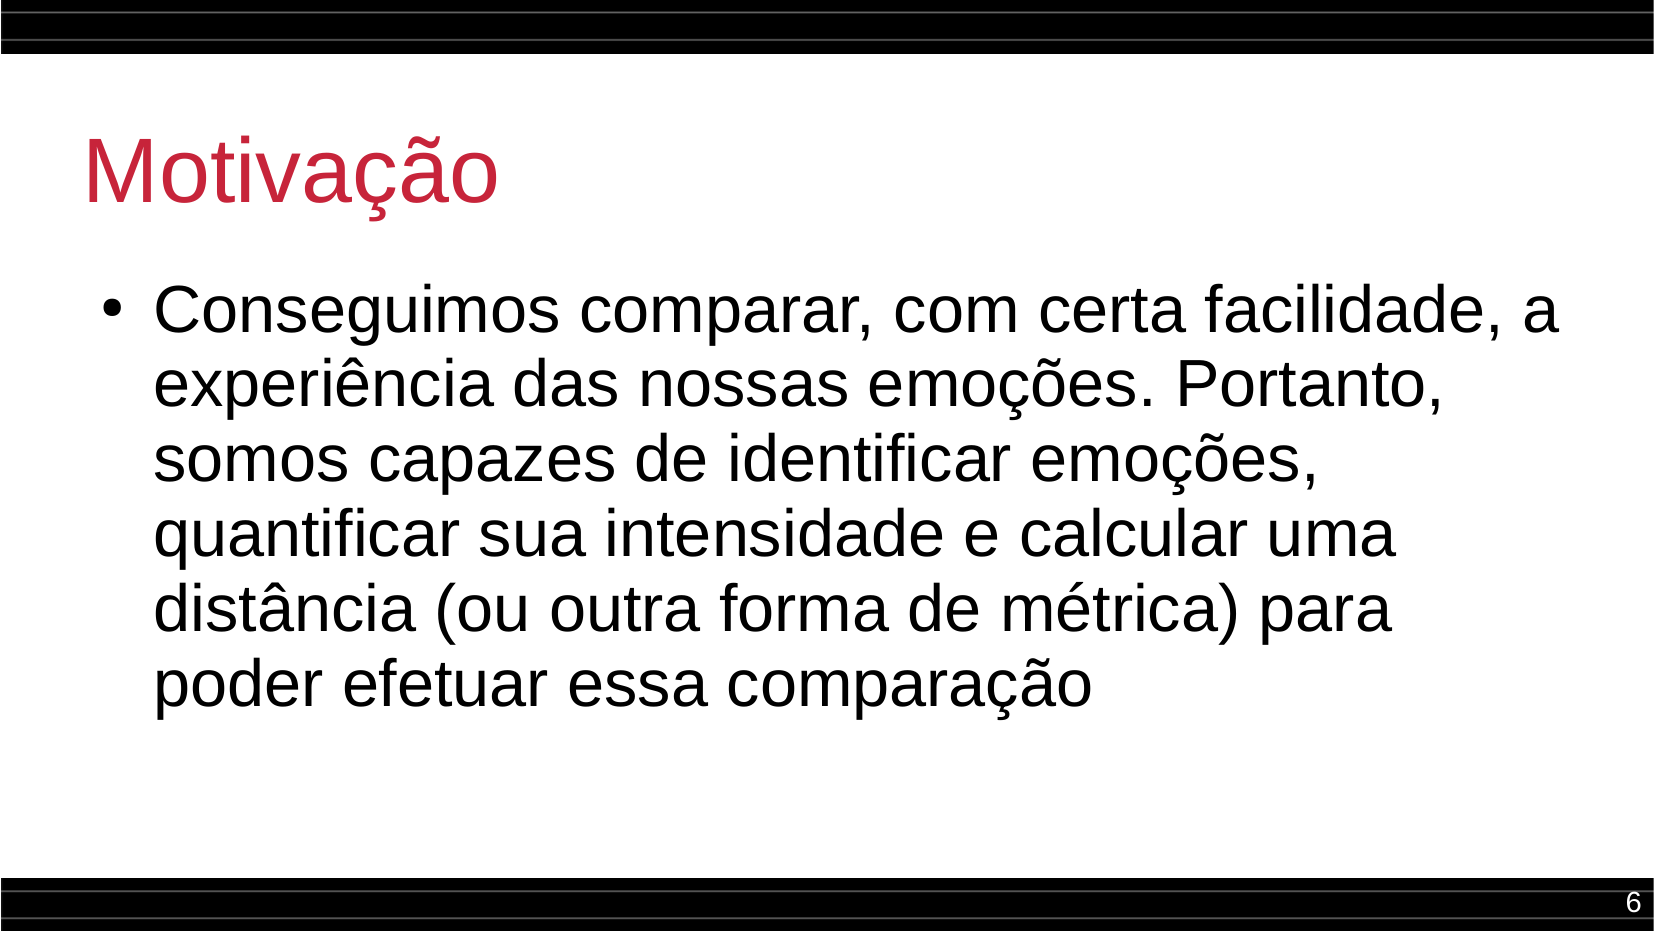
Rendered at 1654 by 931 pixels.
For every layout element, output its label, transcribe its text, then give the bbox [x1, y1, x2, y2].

title Motivação [82, 92, 1571, 249]
picture [1, 0, 1654, 54]
picture [1, 878, 1654, 931]
list Conseguimos comparar, com certa facilidade, a experiência das nossas emoções. Portanto, somos capazes de identificar emoções, quantificar sua intensidade e calcular uma distância (ou outra forma de métrica) para poder efetuar essa comparação [82, 271, 1571, 851]
